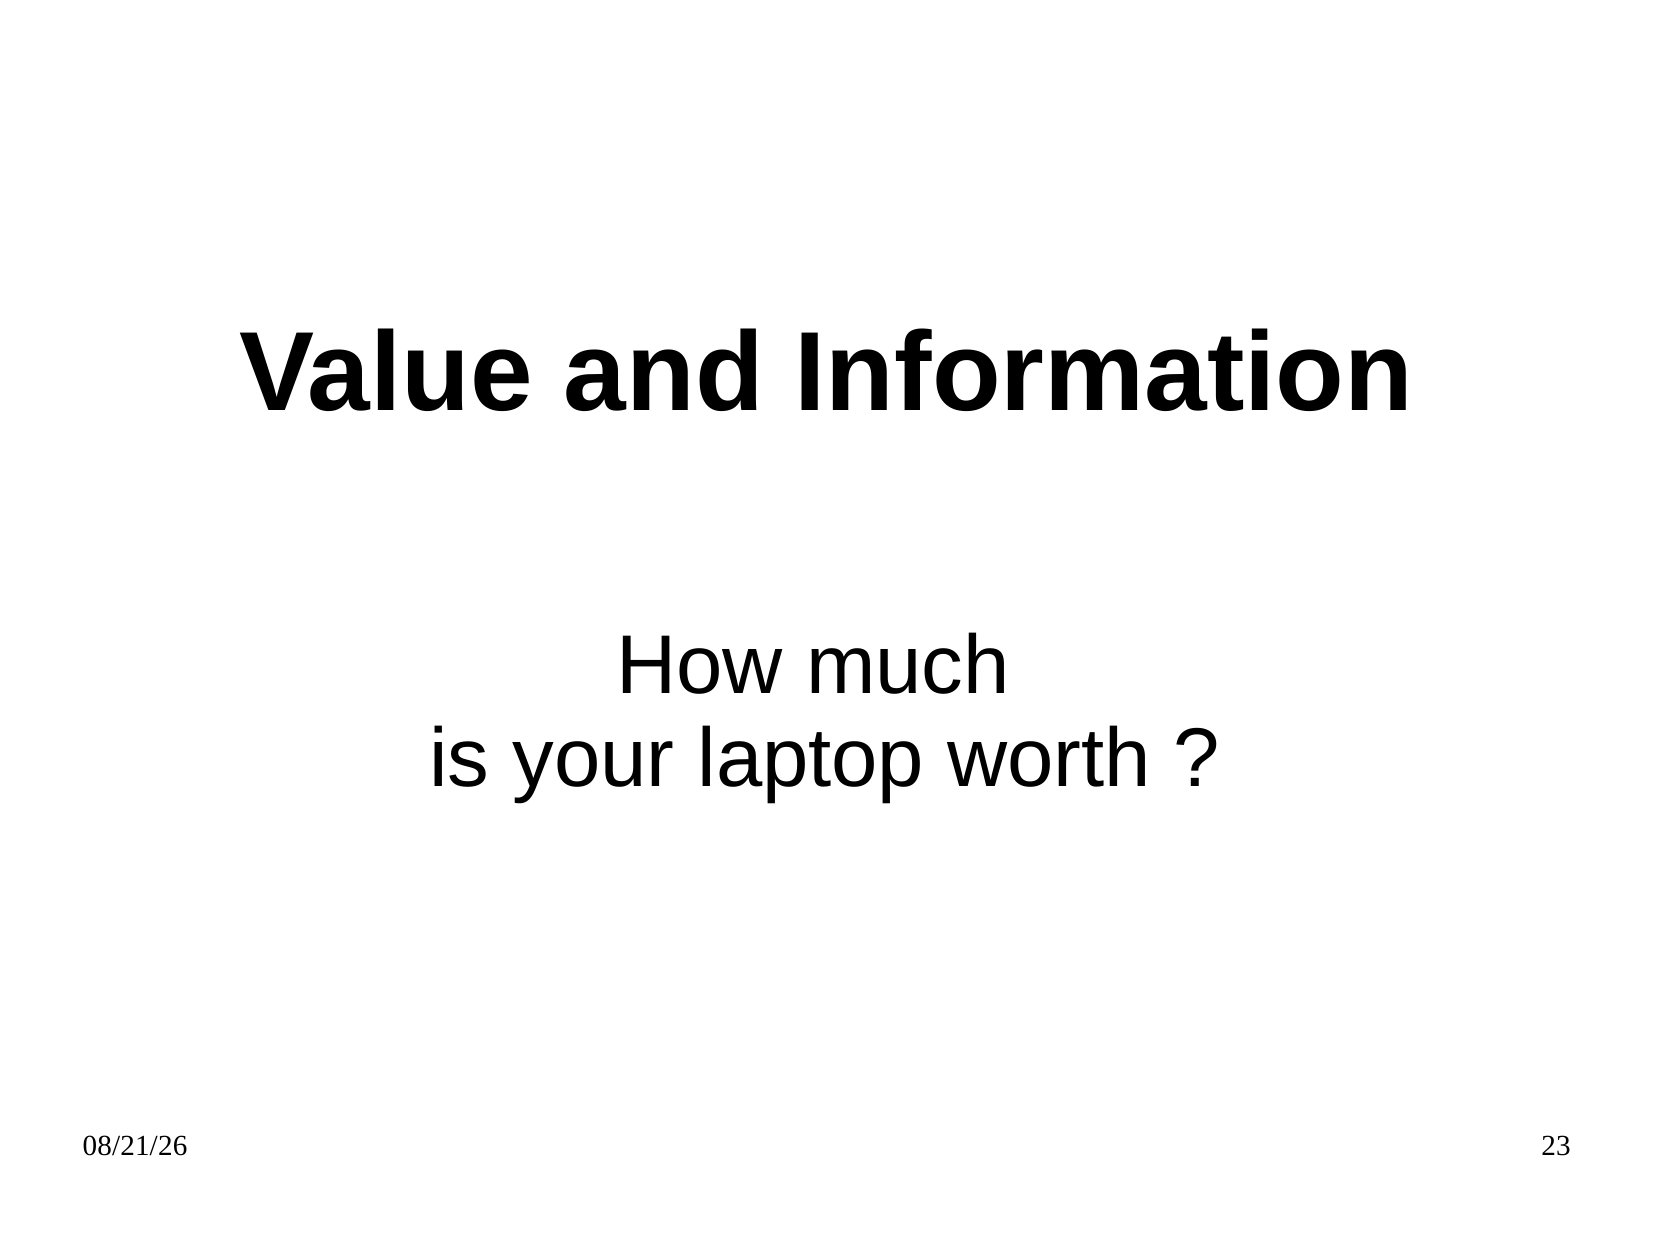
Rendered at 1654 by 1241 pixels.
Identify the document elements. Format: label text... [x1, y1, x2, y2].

subtitle How much is your laptop worth ? [80, 606, 1570, 816]
title Value and Information [82, 267, 1571, 476]
